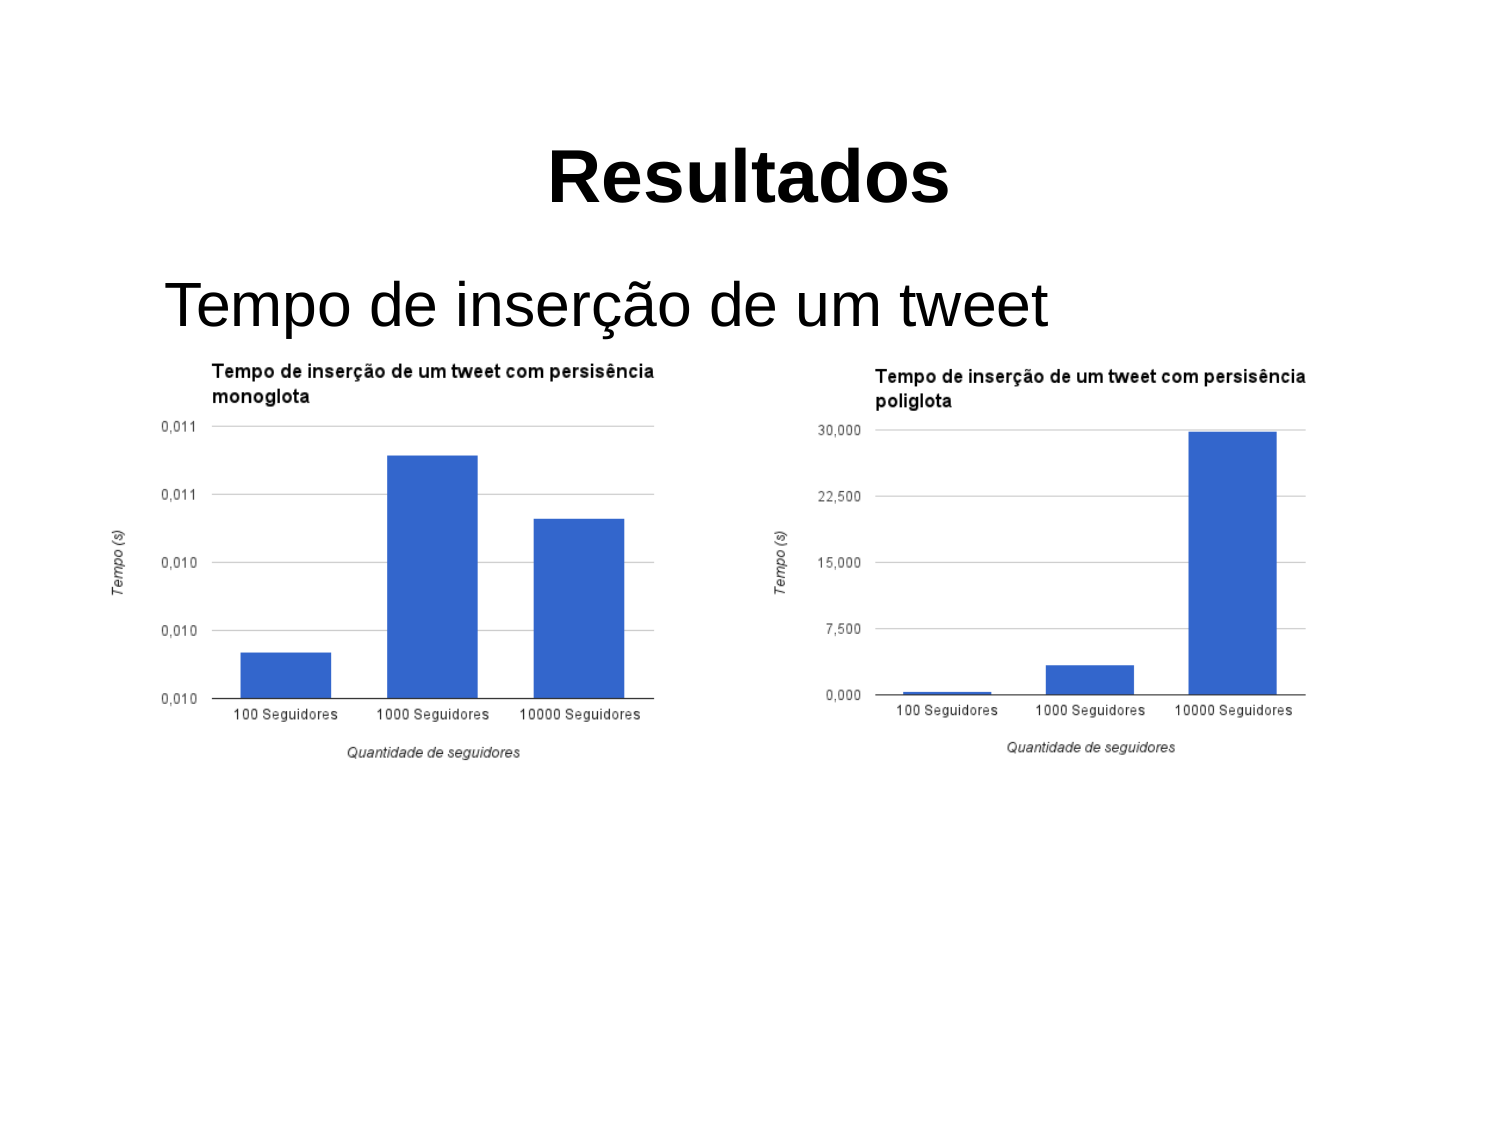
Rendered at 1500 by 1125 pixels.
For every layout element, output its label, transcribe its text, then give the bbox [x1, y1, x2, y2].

text_box Resultados [75, 45, 1425, 233]
picture [75, 341, 1438, 784]
text_box Tempo de inserção de um tweet [150, 262, 1231, 348]
